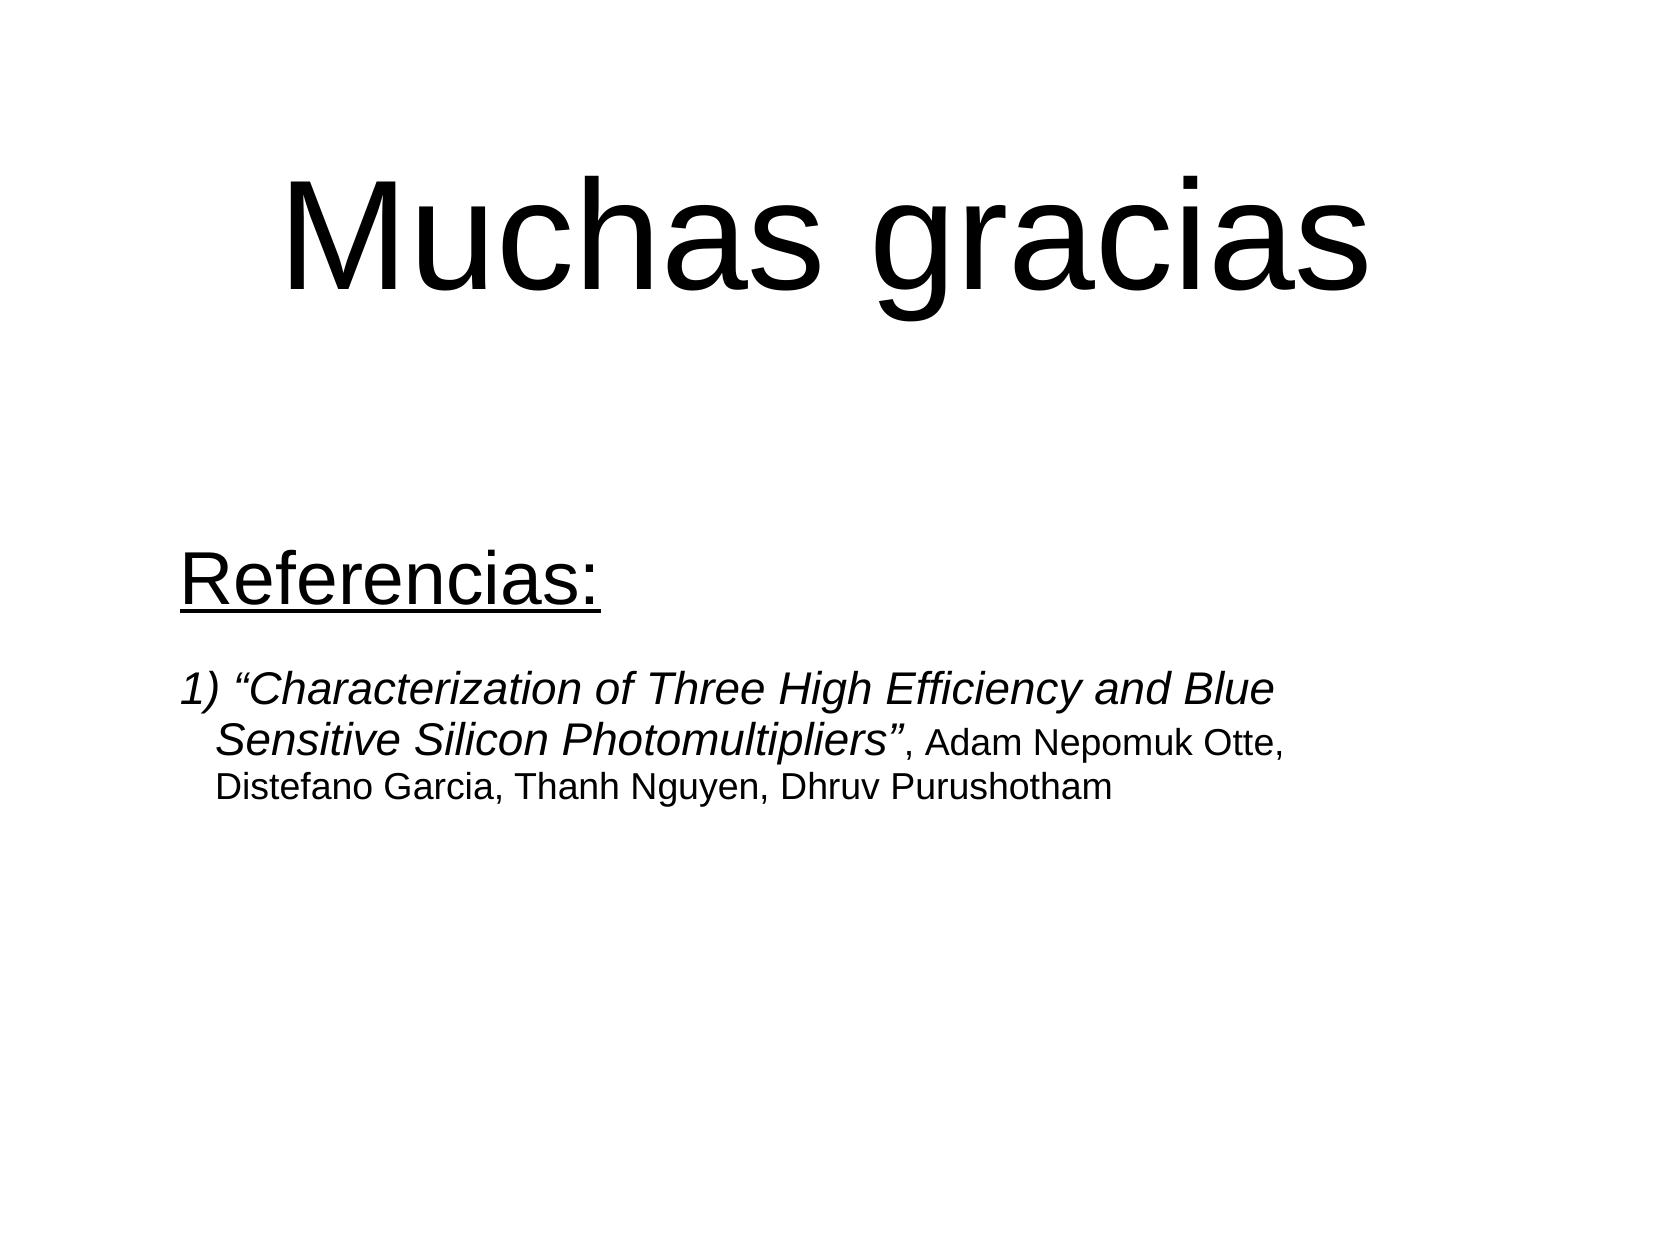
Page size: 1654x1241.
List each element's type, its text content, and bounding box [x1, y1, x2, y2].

text_box Muchas gracias [264, 140, 1390, 330]
text_box Referencias: “Characterization of Three High Efficiency and Blue Sensitive Silicon Photomultipliers”, Adam Nepomuk Otte, Distefano Garcia, Thanh Nguyen, Dhruv Purushotham [165, 529, 1441, 815]
